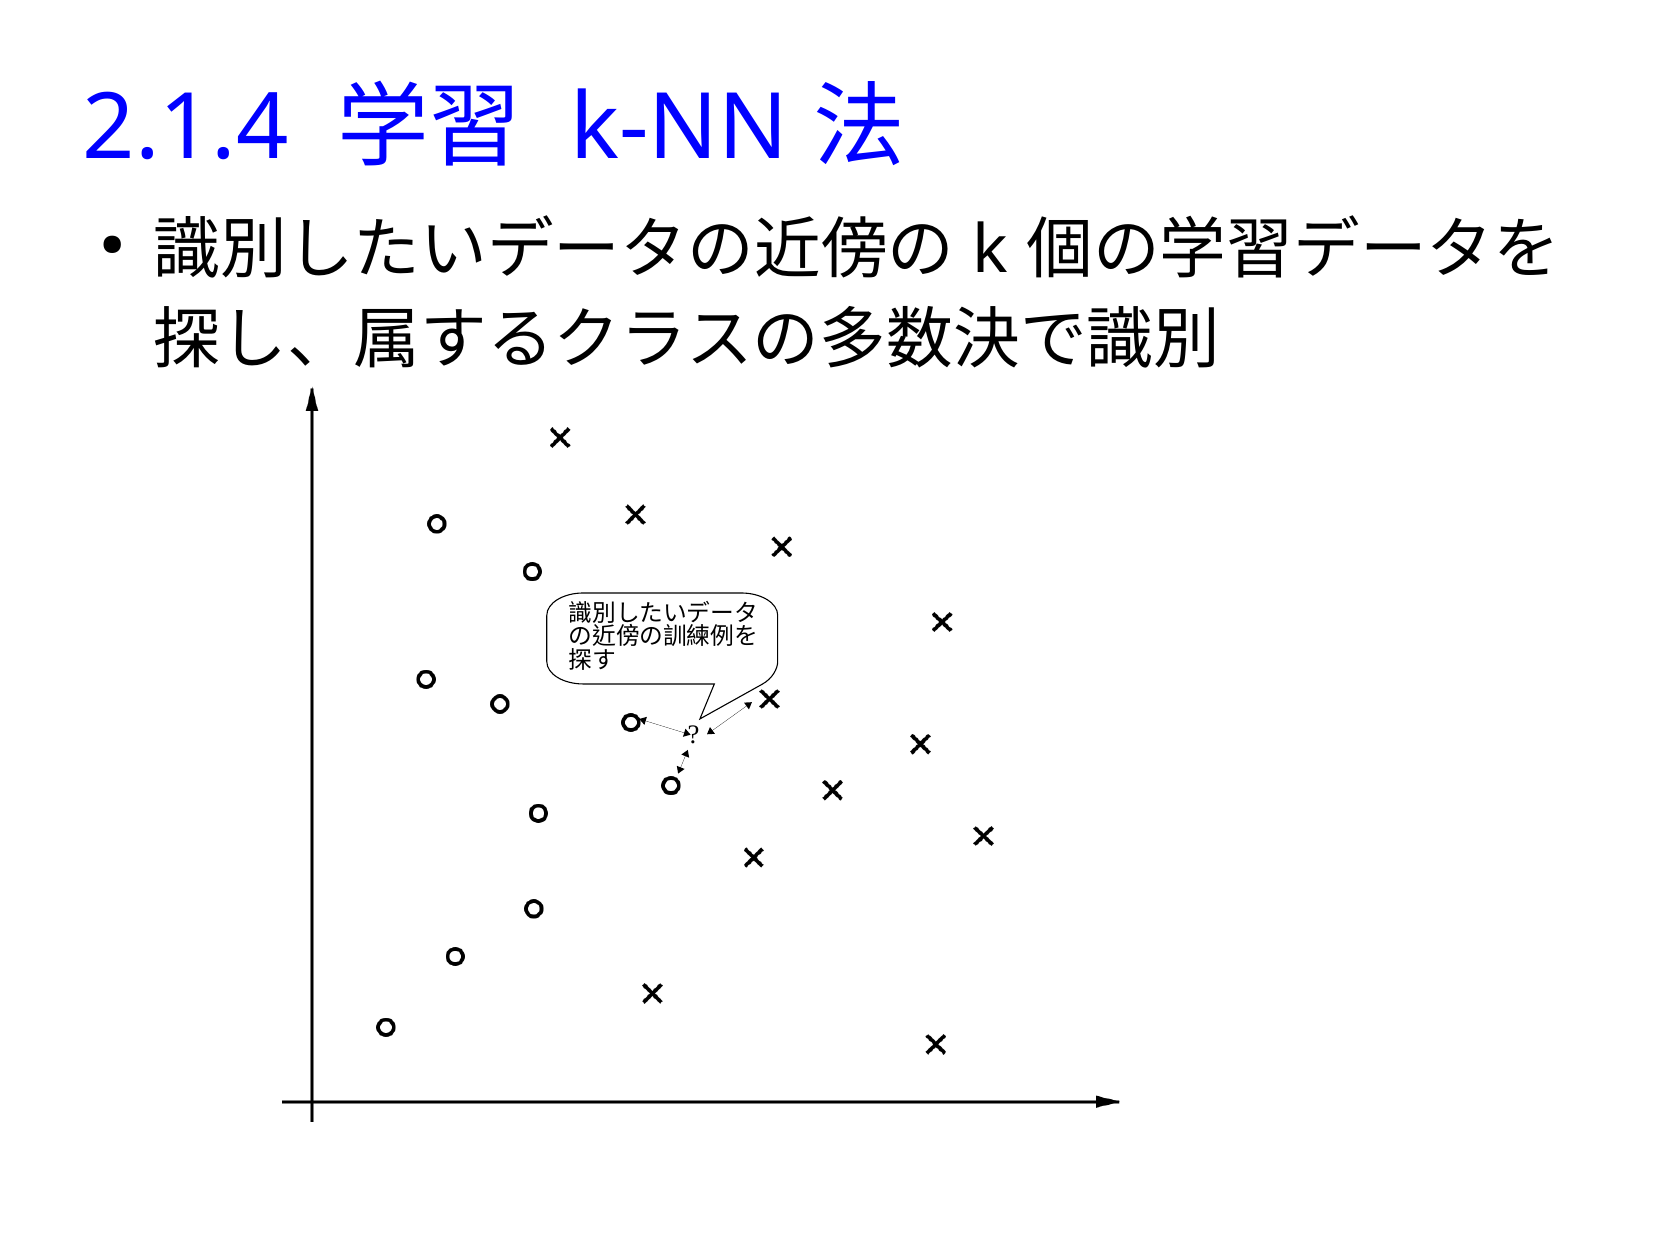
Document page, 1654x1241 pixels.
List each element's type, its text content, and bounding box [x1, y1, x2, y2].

title 2.1.4 学習 k-NN法 [82, 49, 1571, 198]
list 識別したいデータの近傍のk個の学習データを探し、属するクラスの多数決で識別 [82, 200, 1571, 1152]
picture [282, 383, 1123, 1123]
